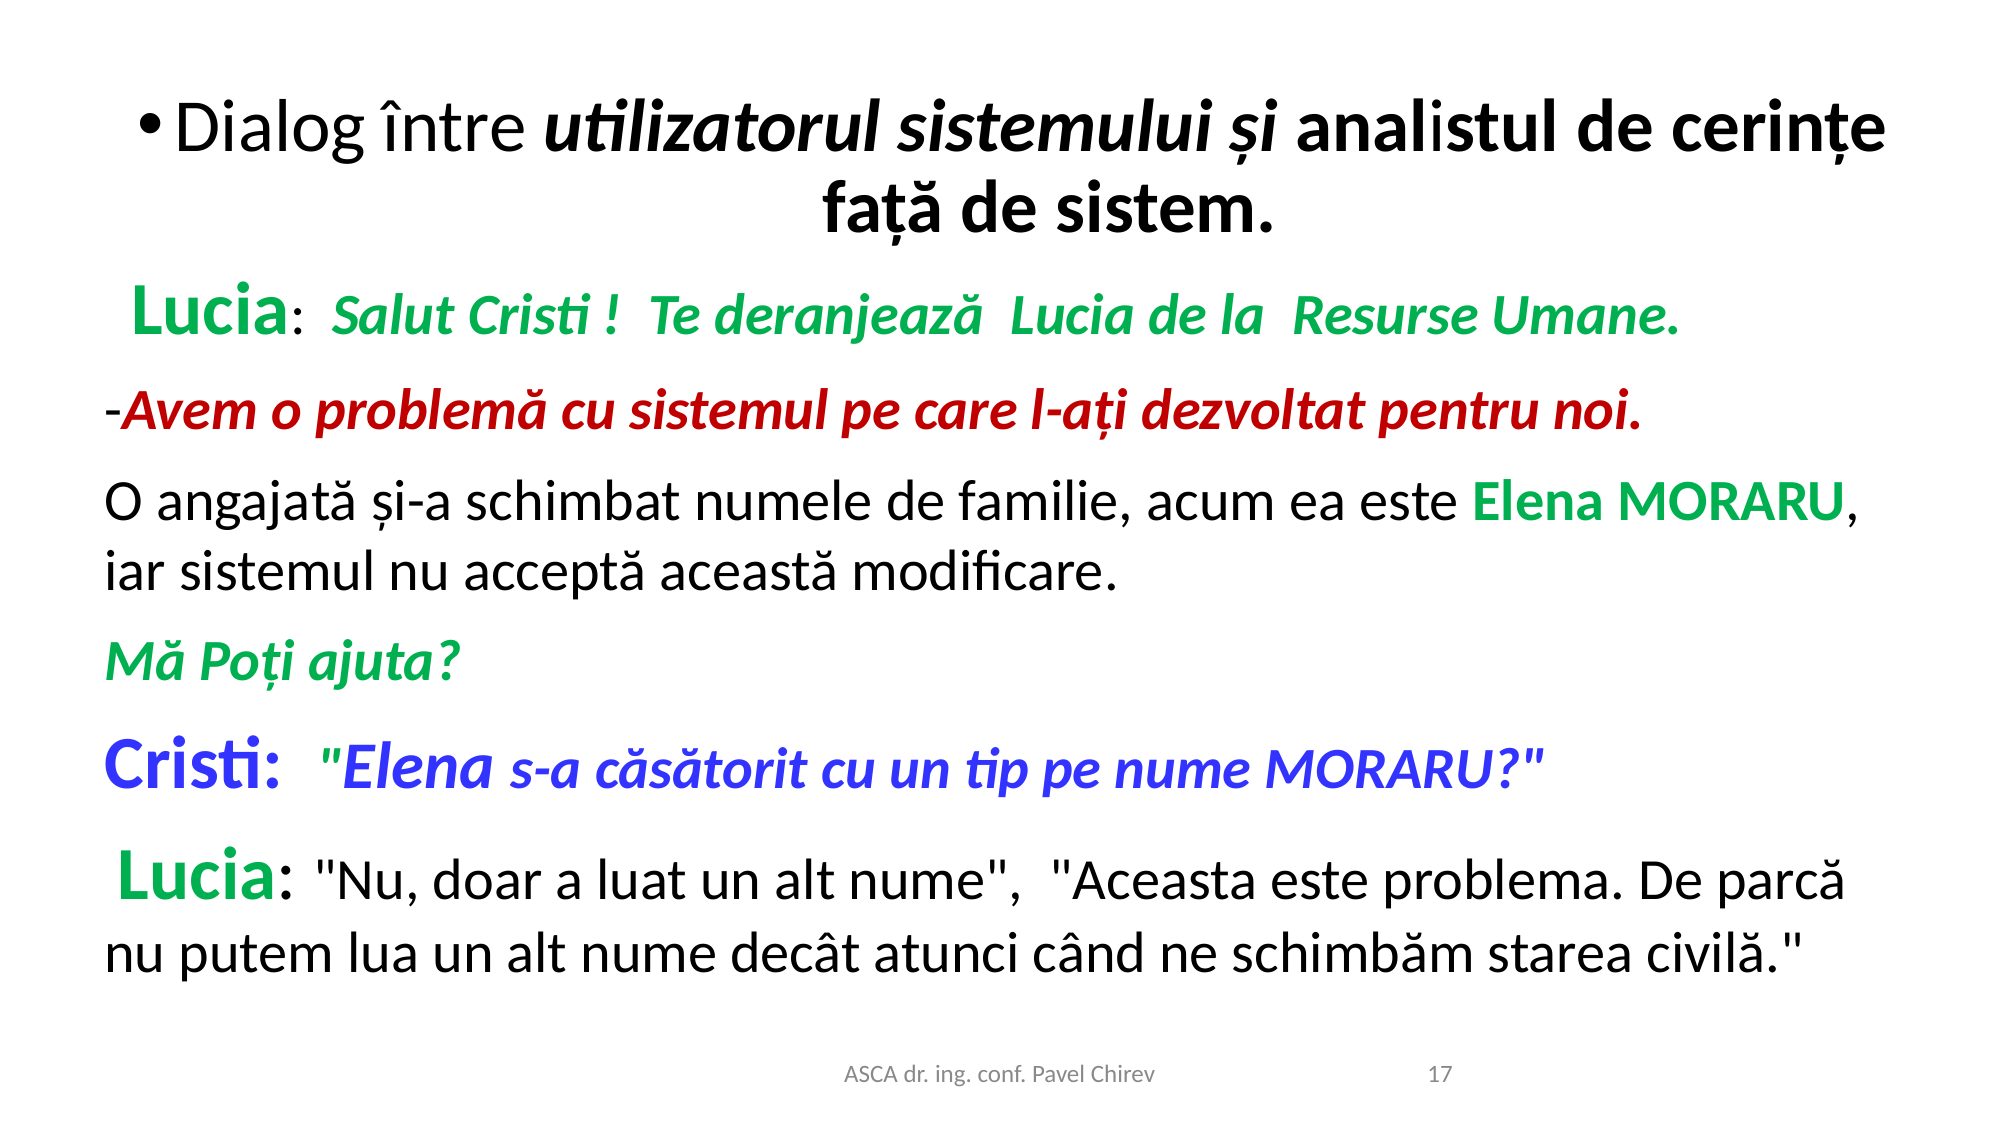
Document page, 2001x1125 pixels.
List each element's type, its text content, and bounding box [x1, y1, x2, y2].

text_box [1412, 1042, 1863, 1103]
text_box ASCA dr. ing. conf. Pavel Chirev [662, 1042, 1338, 1103]
list Dialog între utilizatorul sistemului și analistul de cerințe față de sistem. Lucia: Salut Cristi ! Te deranjează Lucia de la Resurse Umane. -Avem o problemă cu sistemul pe care l-ați dezvoltat pentru noi. O angajată și-a schimbat numele de familie, acum ea este Elena MORARU, iar sistemul nu acceptă această modificare. Mă Poți ajuta? Cristi: "Elena s-a căsătorit cu un tip pe nume MORARU?" Lucia: "Nu, doar a luat un alt nume", "Aceasta este problema. De parcă nu putem lua un alt nume decât atunci când ne schimbăm starea civilă." [89, 79, 1936, 1014]
